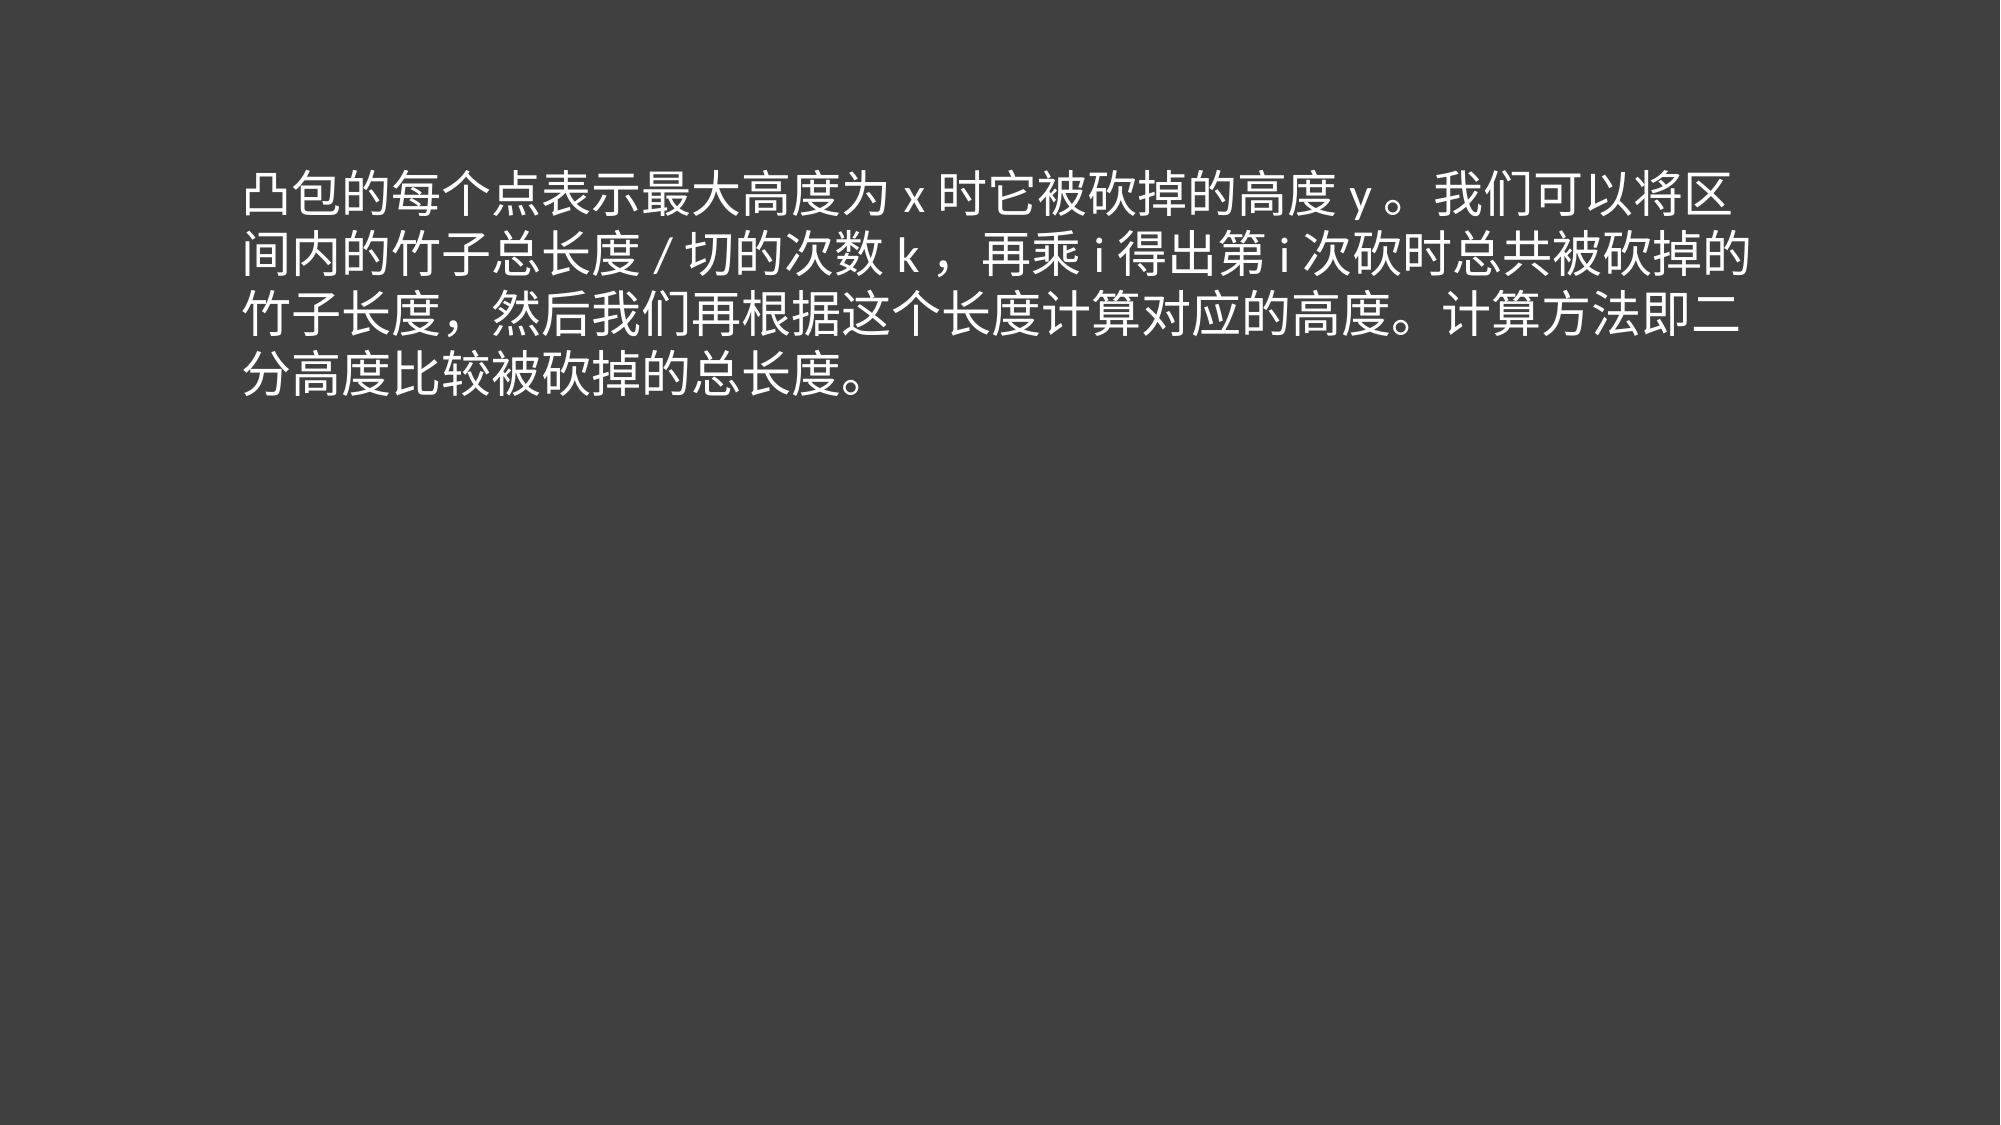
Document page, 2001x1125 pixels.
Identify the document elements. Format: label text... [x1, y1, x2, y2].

text_box 凸包的每个点表示最大高度为x时它被砍掉的高度y。我们可以将区间内的竹子总长度/切的次数k，再乘i得出第i次砍时总共被砍掉的竹子长度，然后我们再根据这个长度计算对应的高度。计算方法即二分高度比较被砍掉的总长度。 [226, 154, 1773, 530]
